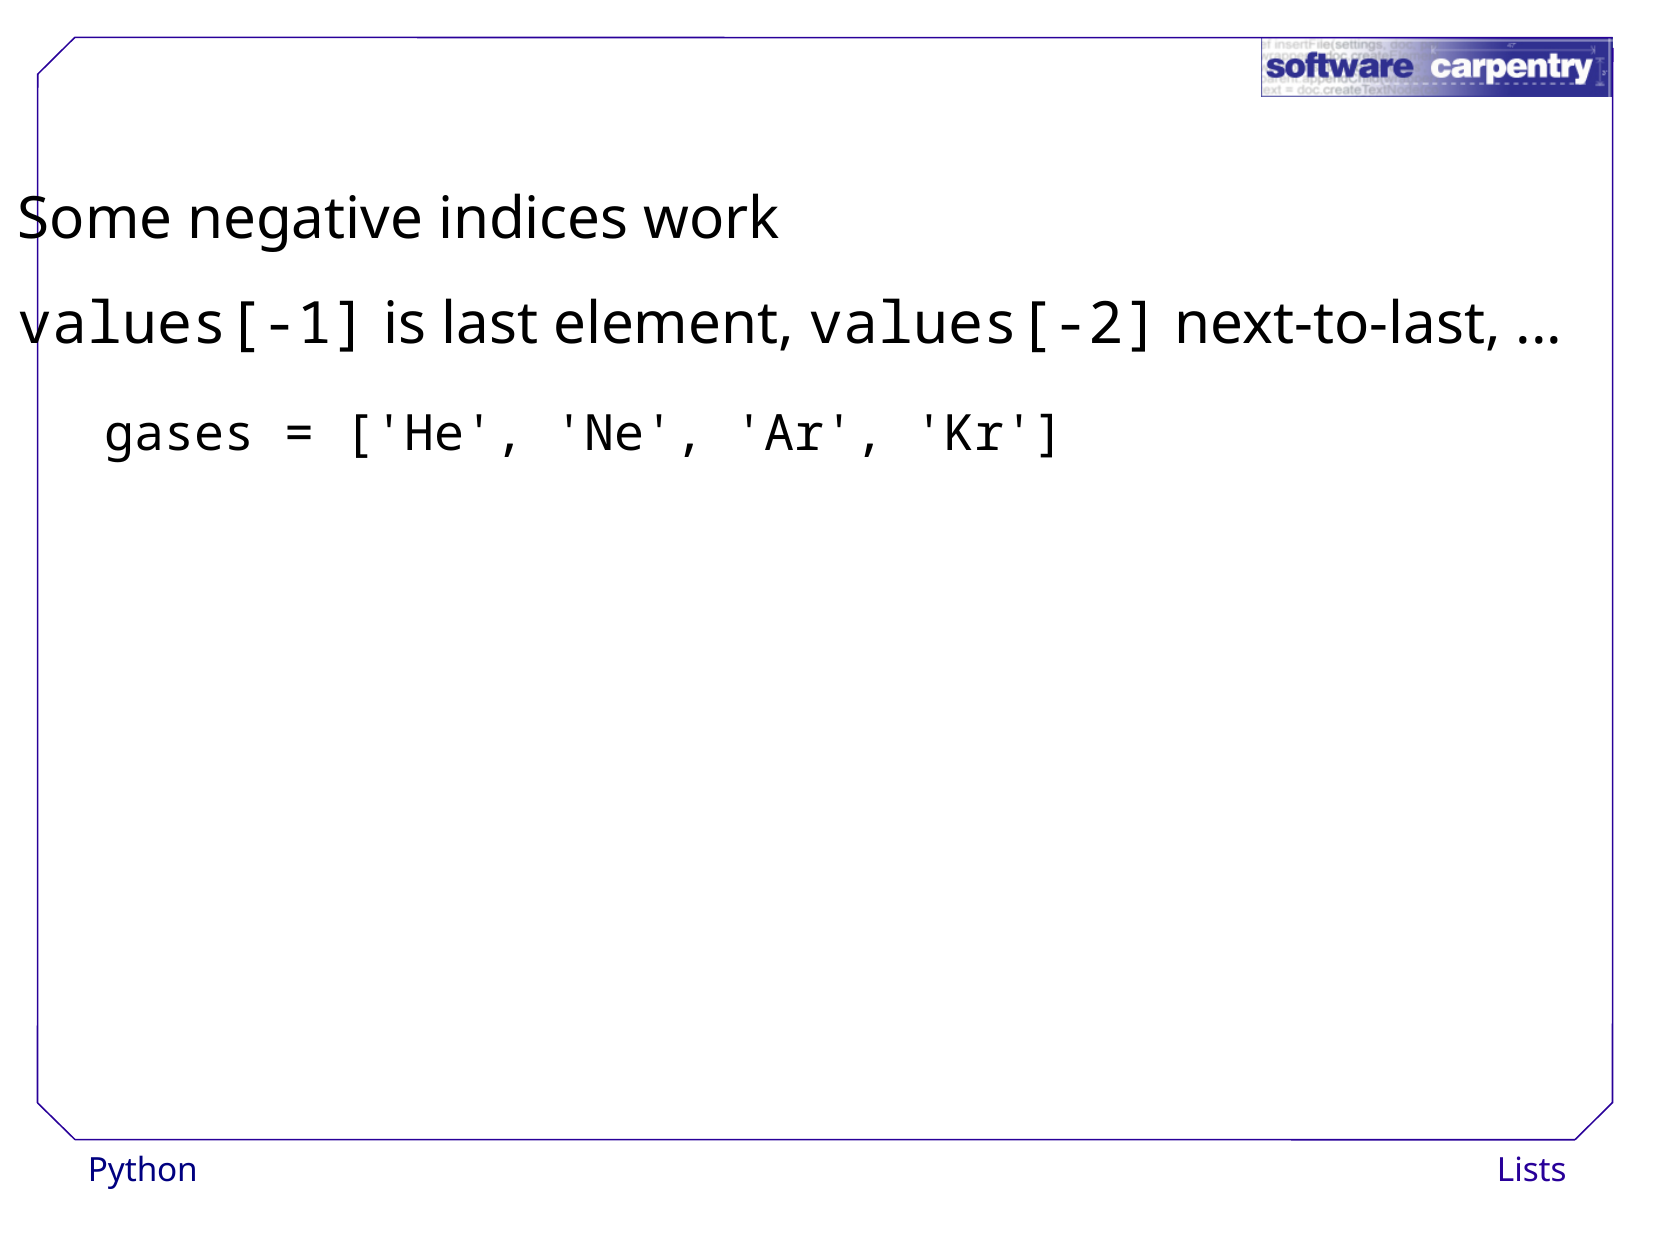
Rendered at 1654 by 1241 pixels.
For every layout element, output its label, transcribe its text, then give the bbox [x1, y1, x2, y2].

text_box gases = ['He', 'Ne', 'Ar', 'Kr'] [89, 393, 1512, 677]
text_box Some negative indices work values[-1] is last element, values[-2] next-to-last, ... [3, 137, 1654, 364]
picture [1261, 39, 1613, 97]
